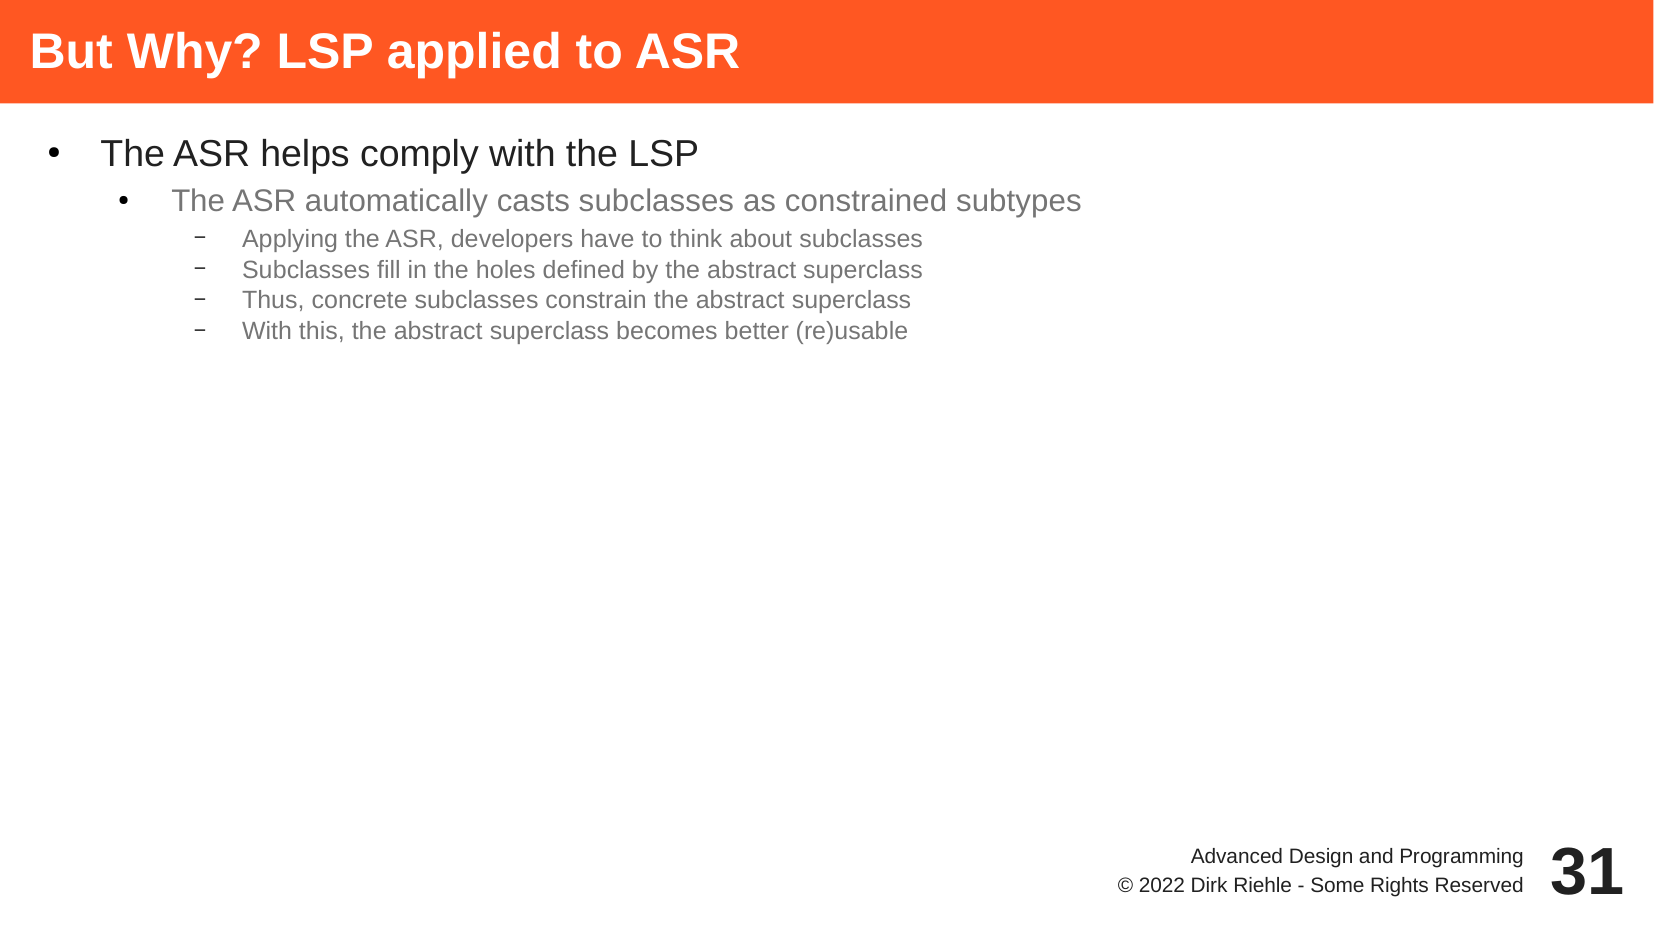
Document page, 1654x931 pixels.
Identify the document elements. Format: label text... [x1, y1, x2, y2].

list The ASR helps comply with the LSP The ASR automatically casts subclasses as constrained subtypes Applying the ASR, developers have to think about subclasses Subclasses fill in the holes defined by the abstract superclass Thus, concrete subclasses constrain the abstract superclass With this, the abstract superclass becomes better (re)usable [29, 132, 1625, 813]
title But Why? LSP applied to ASR [0, 0, 1654, 104]
